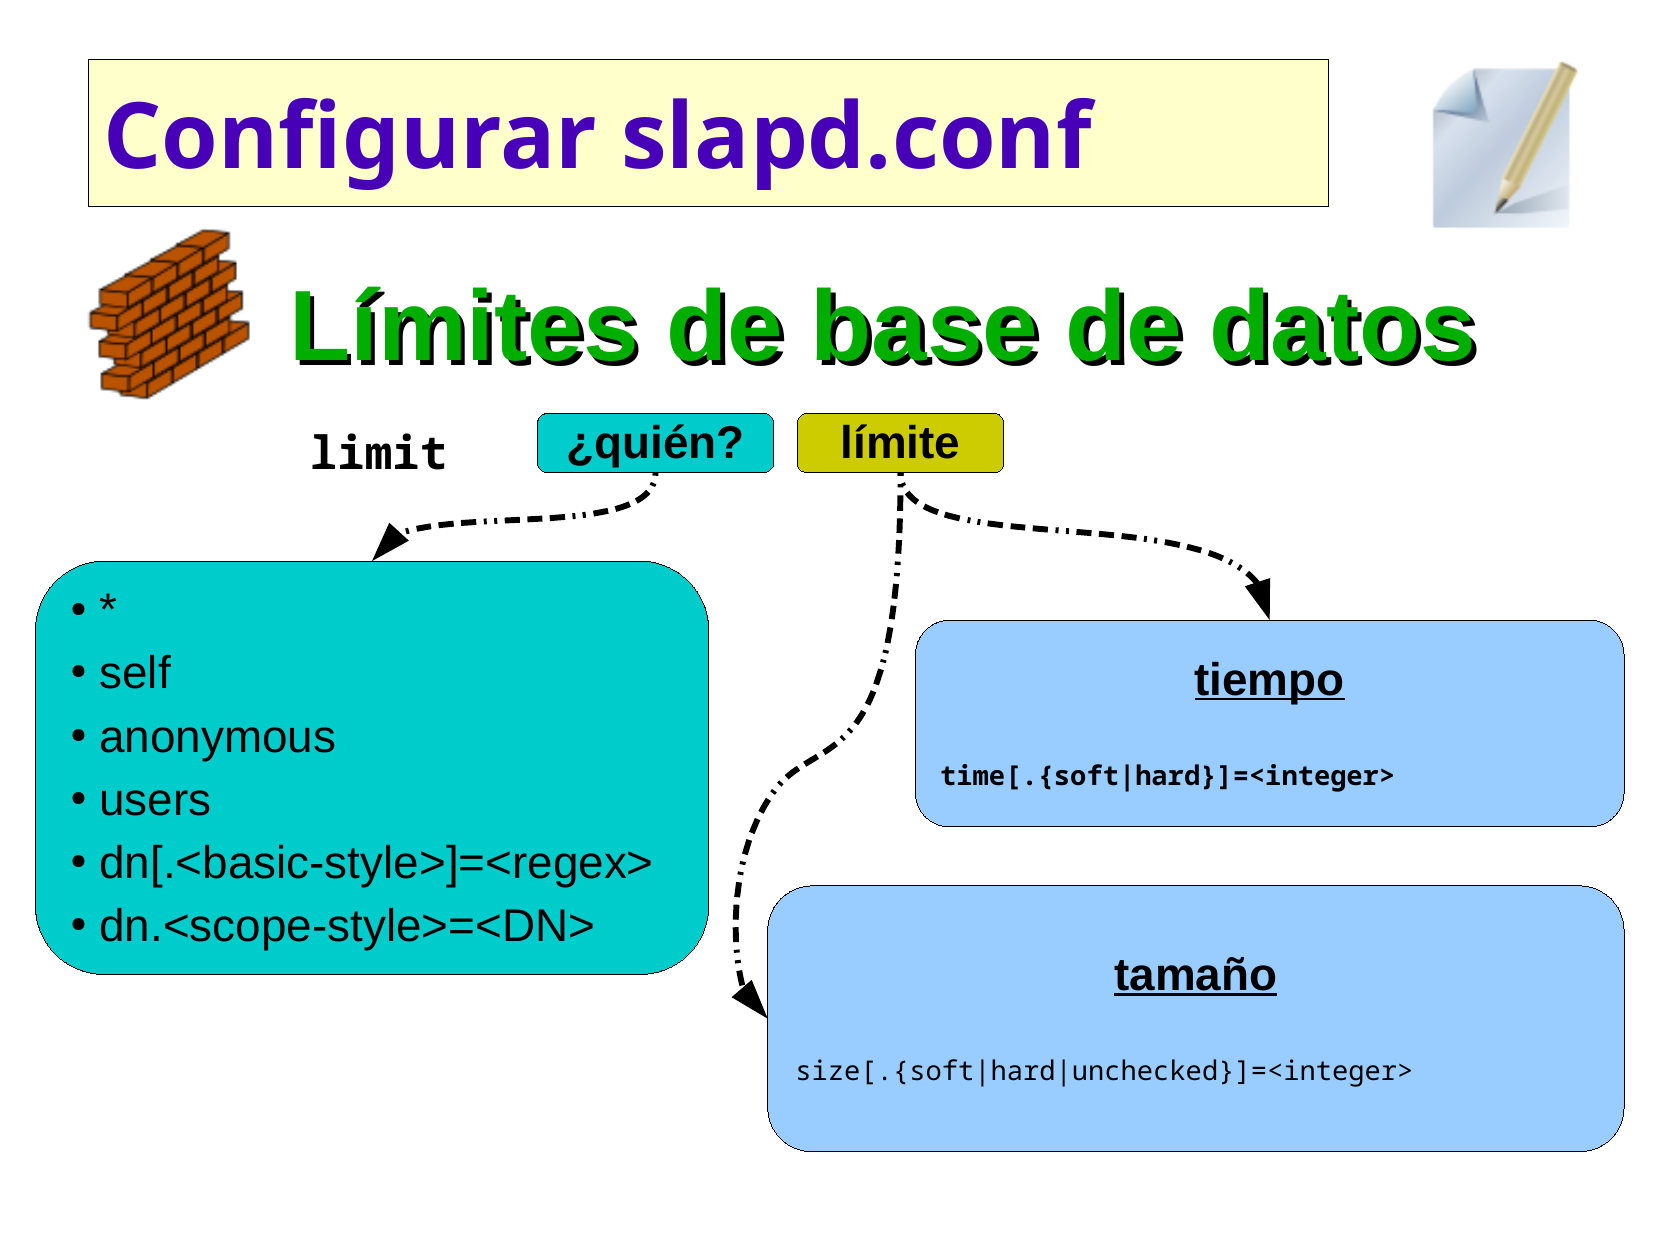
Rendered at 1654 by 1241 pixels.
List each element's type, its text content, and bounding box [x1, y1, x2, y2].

text_box límite [797, 413, 1004, 473]
text_box ¿quién? [537, 413, 774, 473]
text_box Límites de base de datos [274, 262, 1492, 390]
text_box limit [295, 413, 526, 484]
text_box tamaño size[.{soft|hard|unchecked}]=<integer> [767, 885, 1625, 1152]
picture [1417, 58, 1595, 237]
picture [82, 224, 265, 408]
text_box * self anonymous users dn[.<basic-style>]=<regex> dn.<scope-style>=<DN> [35, 561, 709, 975]
text_box Configurar slapd.conf [88, 59, 1329, 207]
text_box tiempo time[.{soft|hard}]=<integer> [915, 620, 1625, 827]
